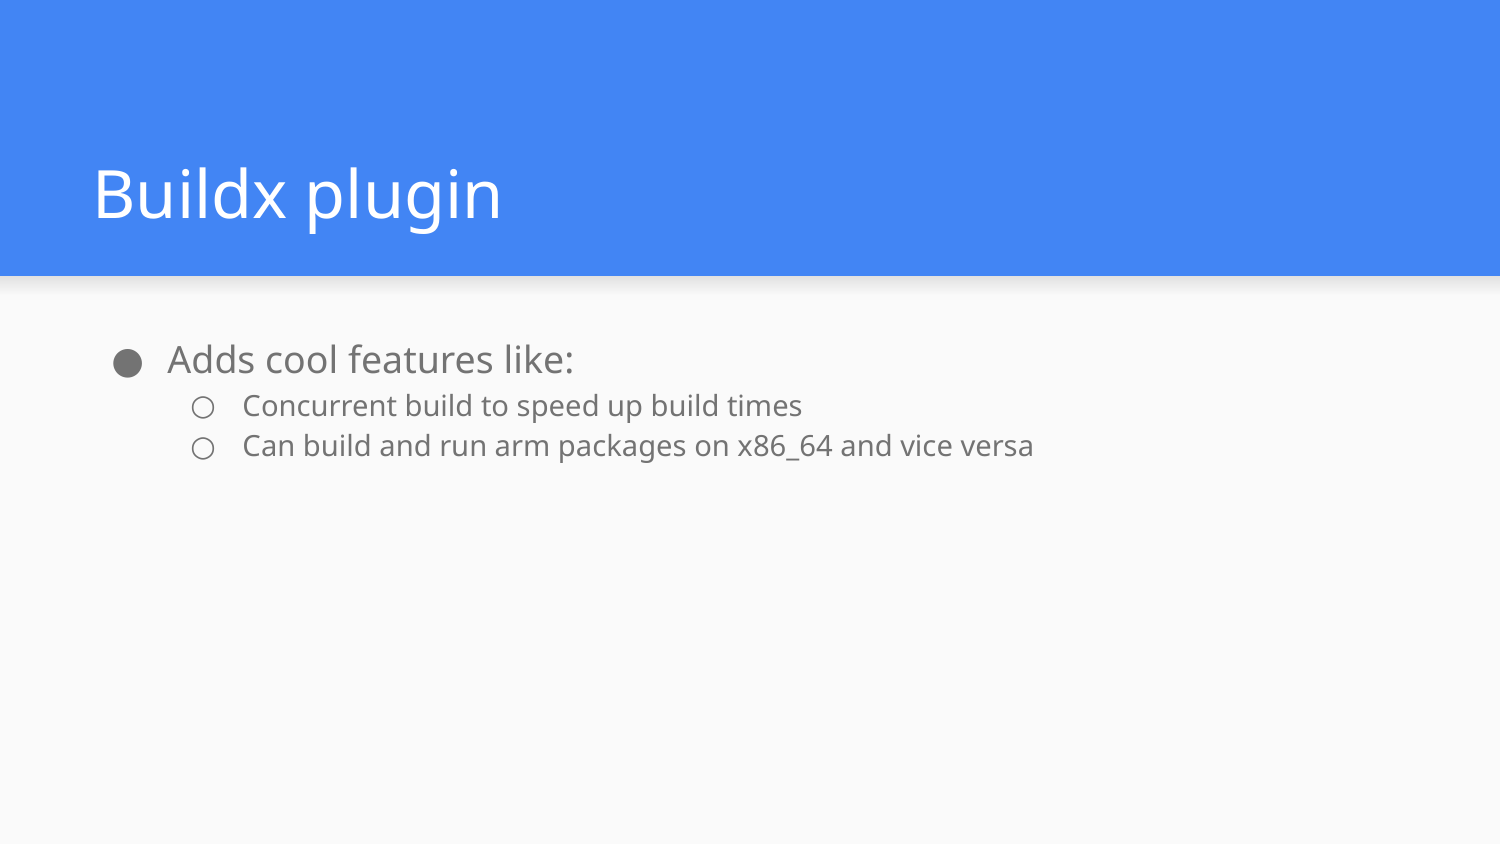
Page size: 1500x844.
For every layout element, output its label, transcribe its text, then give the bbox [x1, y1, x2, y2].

list Adds cool features like: Concurrent build to speed up build times Can build and run arm packages on x86_64 and vice versa [77, 314, 1427, 760]
title Buildx plugin [77, 121, 1427, 248]
